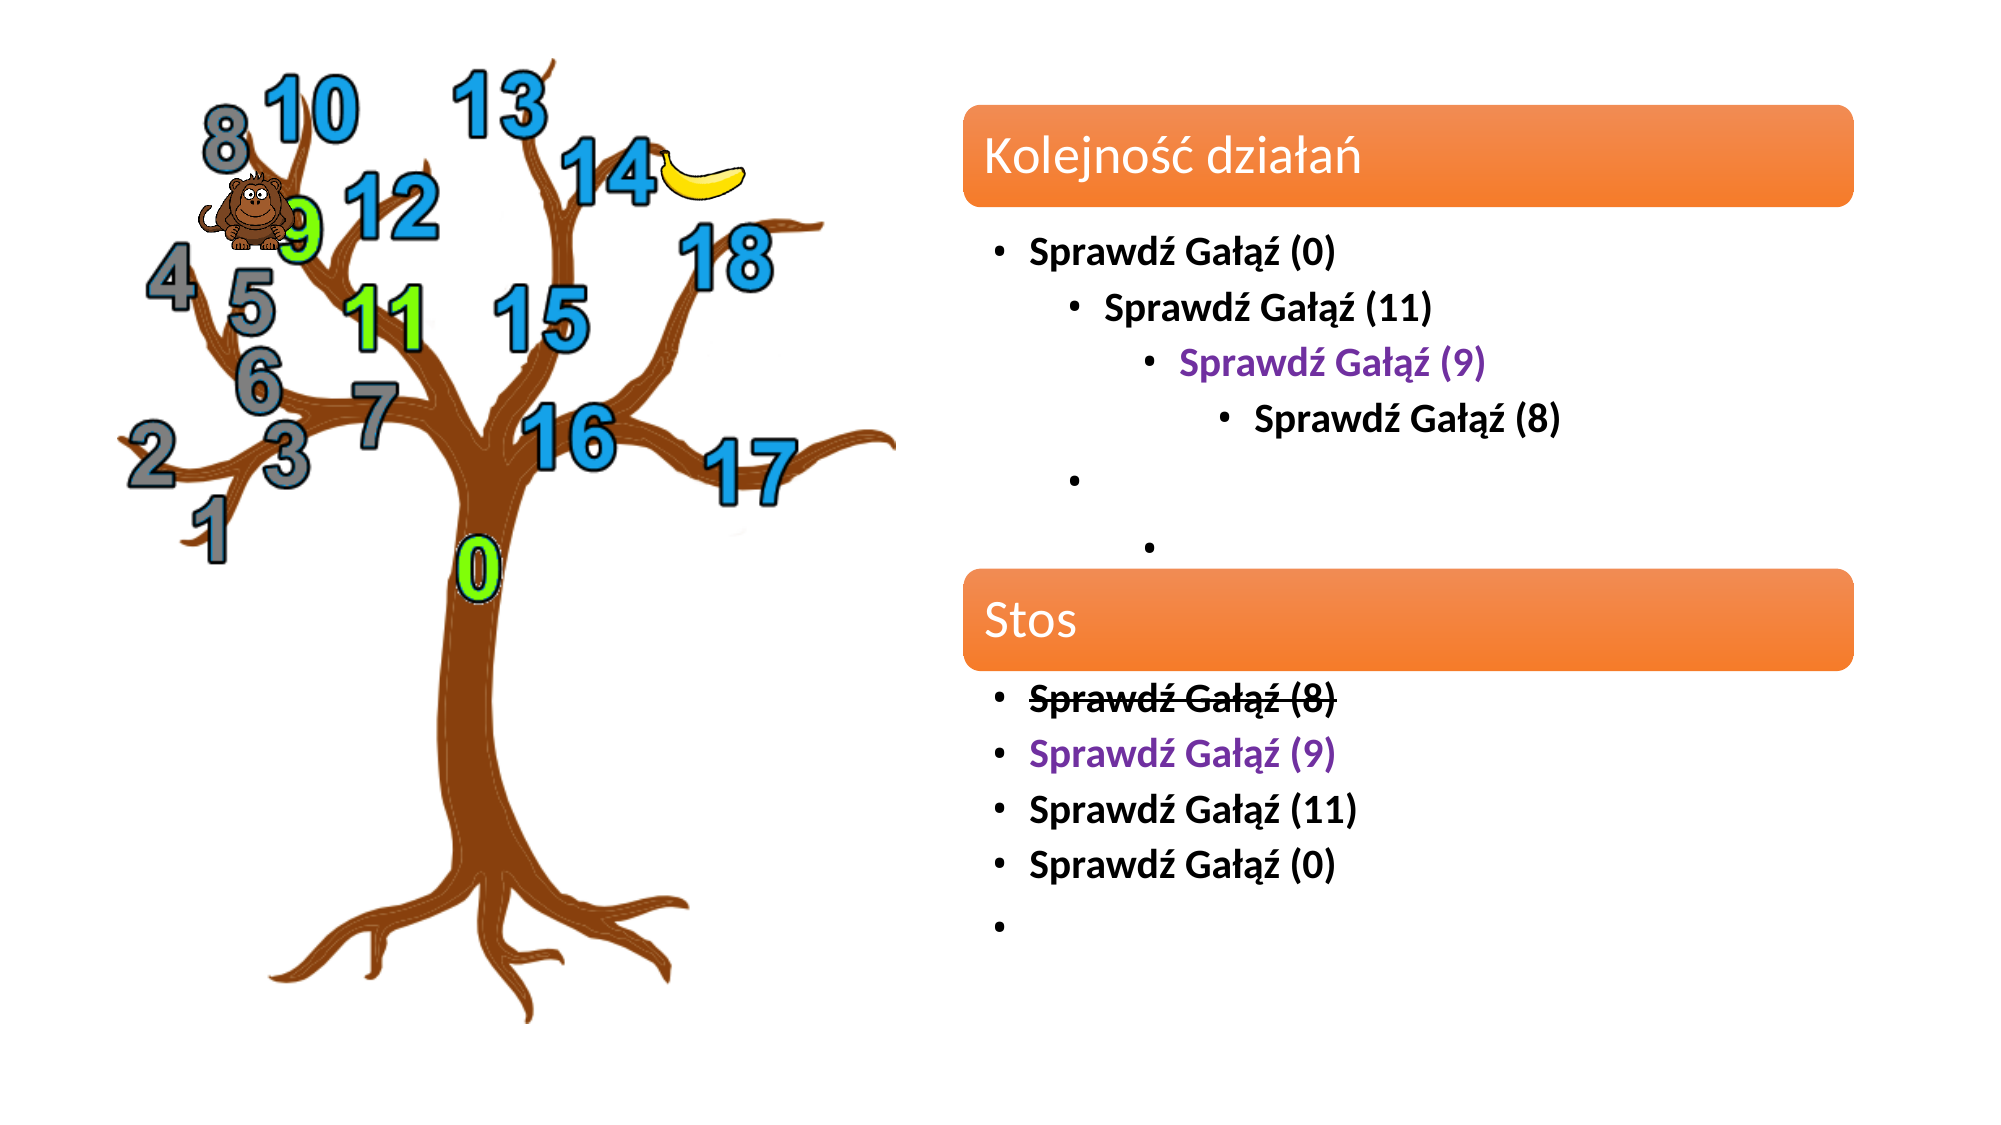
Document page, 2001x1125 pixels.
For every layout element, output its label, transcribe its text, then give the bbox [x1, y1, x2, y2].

text_box Stos [963, 568, 1854, 671]
picture [117, 58, 896, 1024]
text_box Sprawdź Gałąź (8) Sprawdź Gałąź (9) Sprawdź Gałąź (11) Sprawdź Gałąź (0) [963, 671, 1854, 954]
text_box Kolejność działań [963, 104, 1854, 208]
text_box Sprawdź Gałąź (0) Sprawdź Gałąź (11) Sprawdź Gałąź (9) Sprawdź Gałąź (8) [963, 224, 1854, 569]
